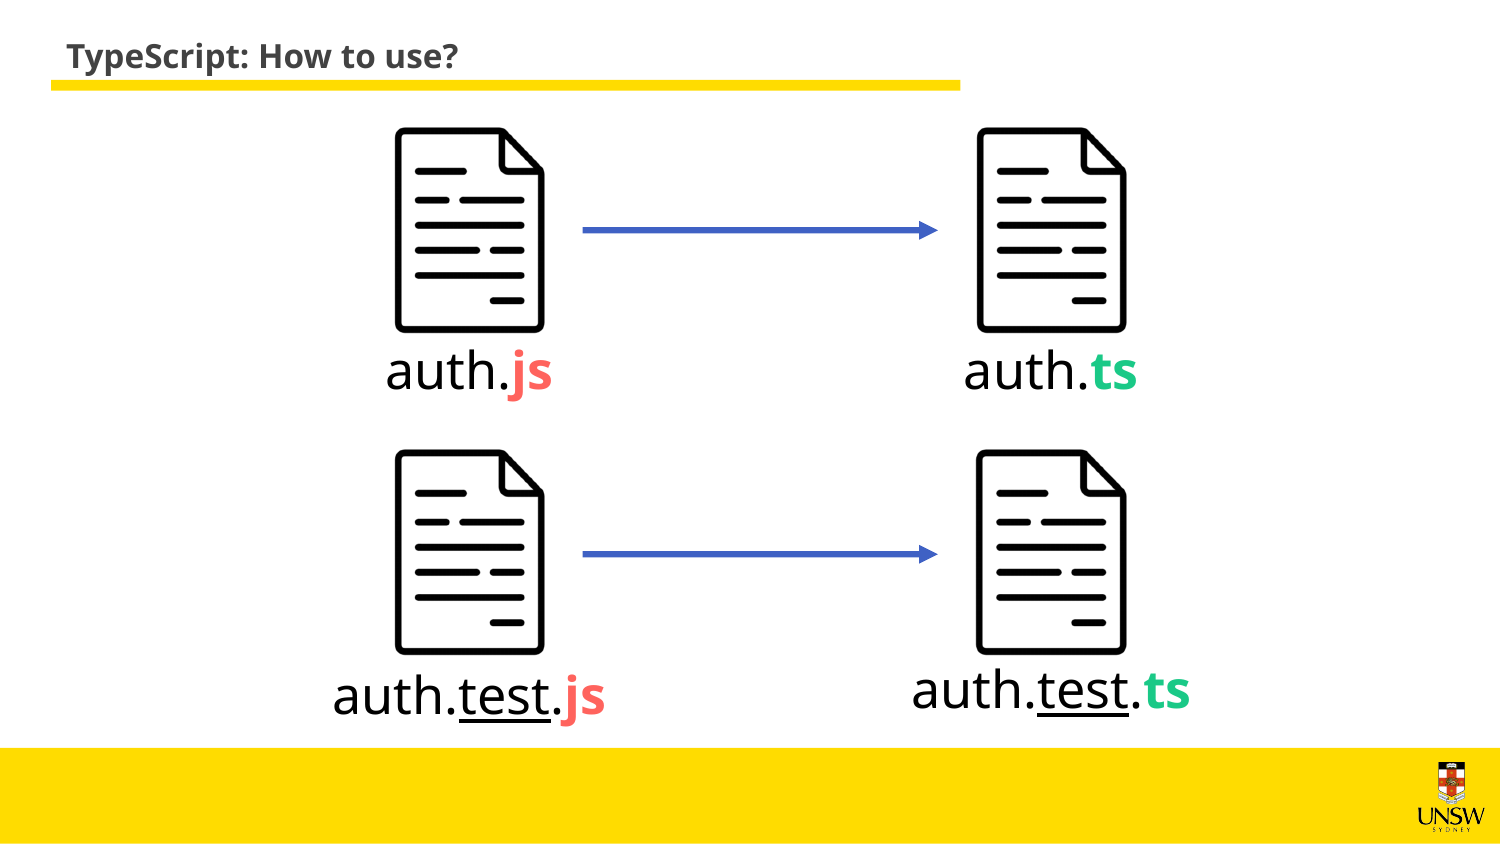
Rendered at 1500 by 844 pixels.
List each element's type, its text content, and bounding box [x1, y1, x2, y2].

picture [937, 435, 1165, 641]
text_box [51, 79, 961, 91]
text_box auth.js [345, 322, 594, 416]
text_box auth.test.ts [861, 641, 1241, 735]
picture [356, 113, 583, 322]
text_box auth.test.js [273, 647, 666, 741]
picture [938, 113, 1165, 322]
text_box auth.ts [926, 322, 1176, 416]
text_box TypeScript: How to use? [51, 20, 1449, 91]
picture [1418, 762, 1485, 832]
picture [356, 435, 583, 647]
